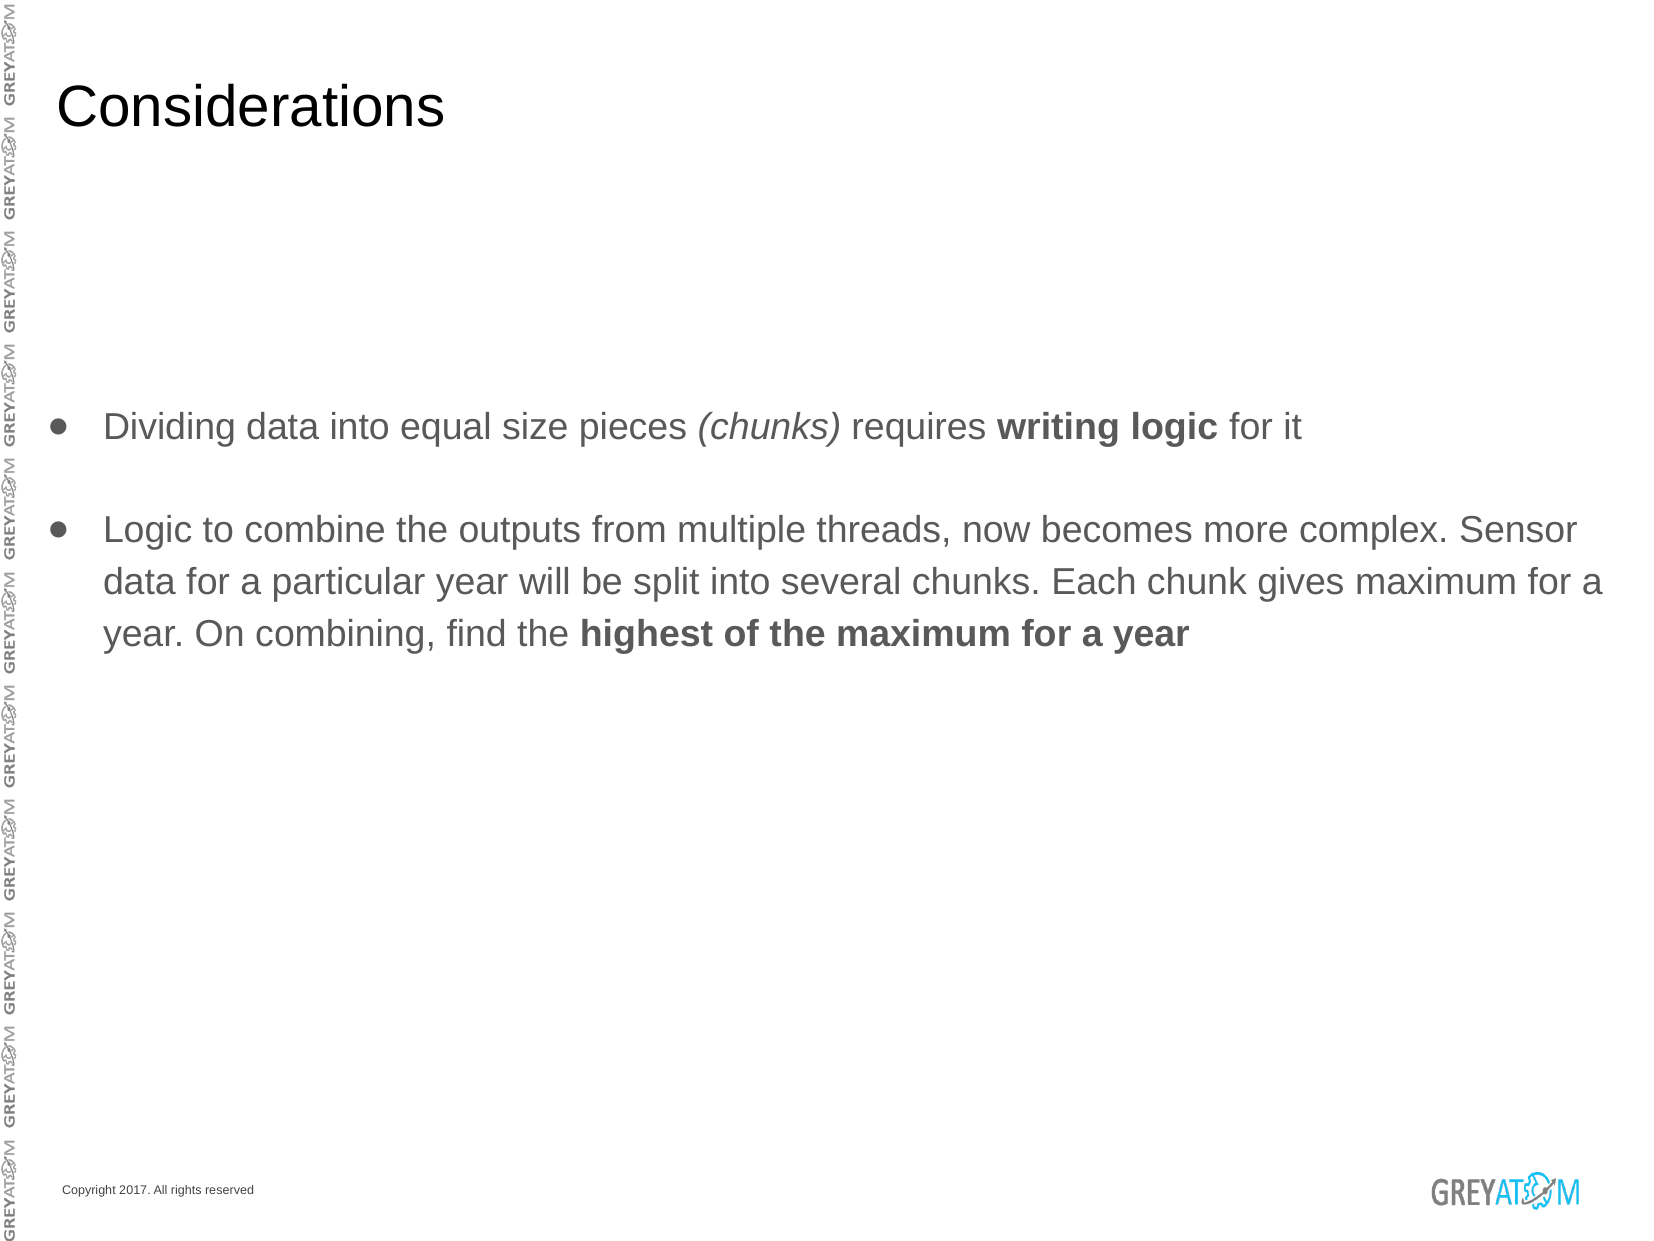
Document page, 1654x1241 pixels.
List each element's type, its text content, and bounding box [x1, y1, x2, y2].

picture [1, 799, 17, 901]
picture [1, 1026, 17, 1128]
picture [1, 231, 17, 333]
picture [1430, 1168, 1581, 1212]
picture [1, 344, 17, 447]
picture [1, 572, 13, 674]
text_box Dividing data into equal size pieces (chunks) requires writing logic for it Logic to combine the outputs from multiple threads, now becomes more complex. Sensor data for a particular year will be split into several chunks. Each chunk gives maximum for a year. On combining, find the highest of the maximum for a year [13, 387, 1640, 853]
picture [1, 458, 13, 560]
picture [1, 685, 13, 788]
text_box Considerations [56, 33, 1597, 172]
picture [1, 117, 17, 220]
picture [1, 4, 17, 106]
picture [1, 1140, 17, 1241]
picture [1, 912, 17, 1015]
